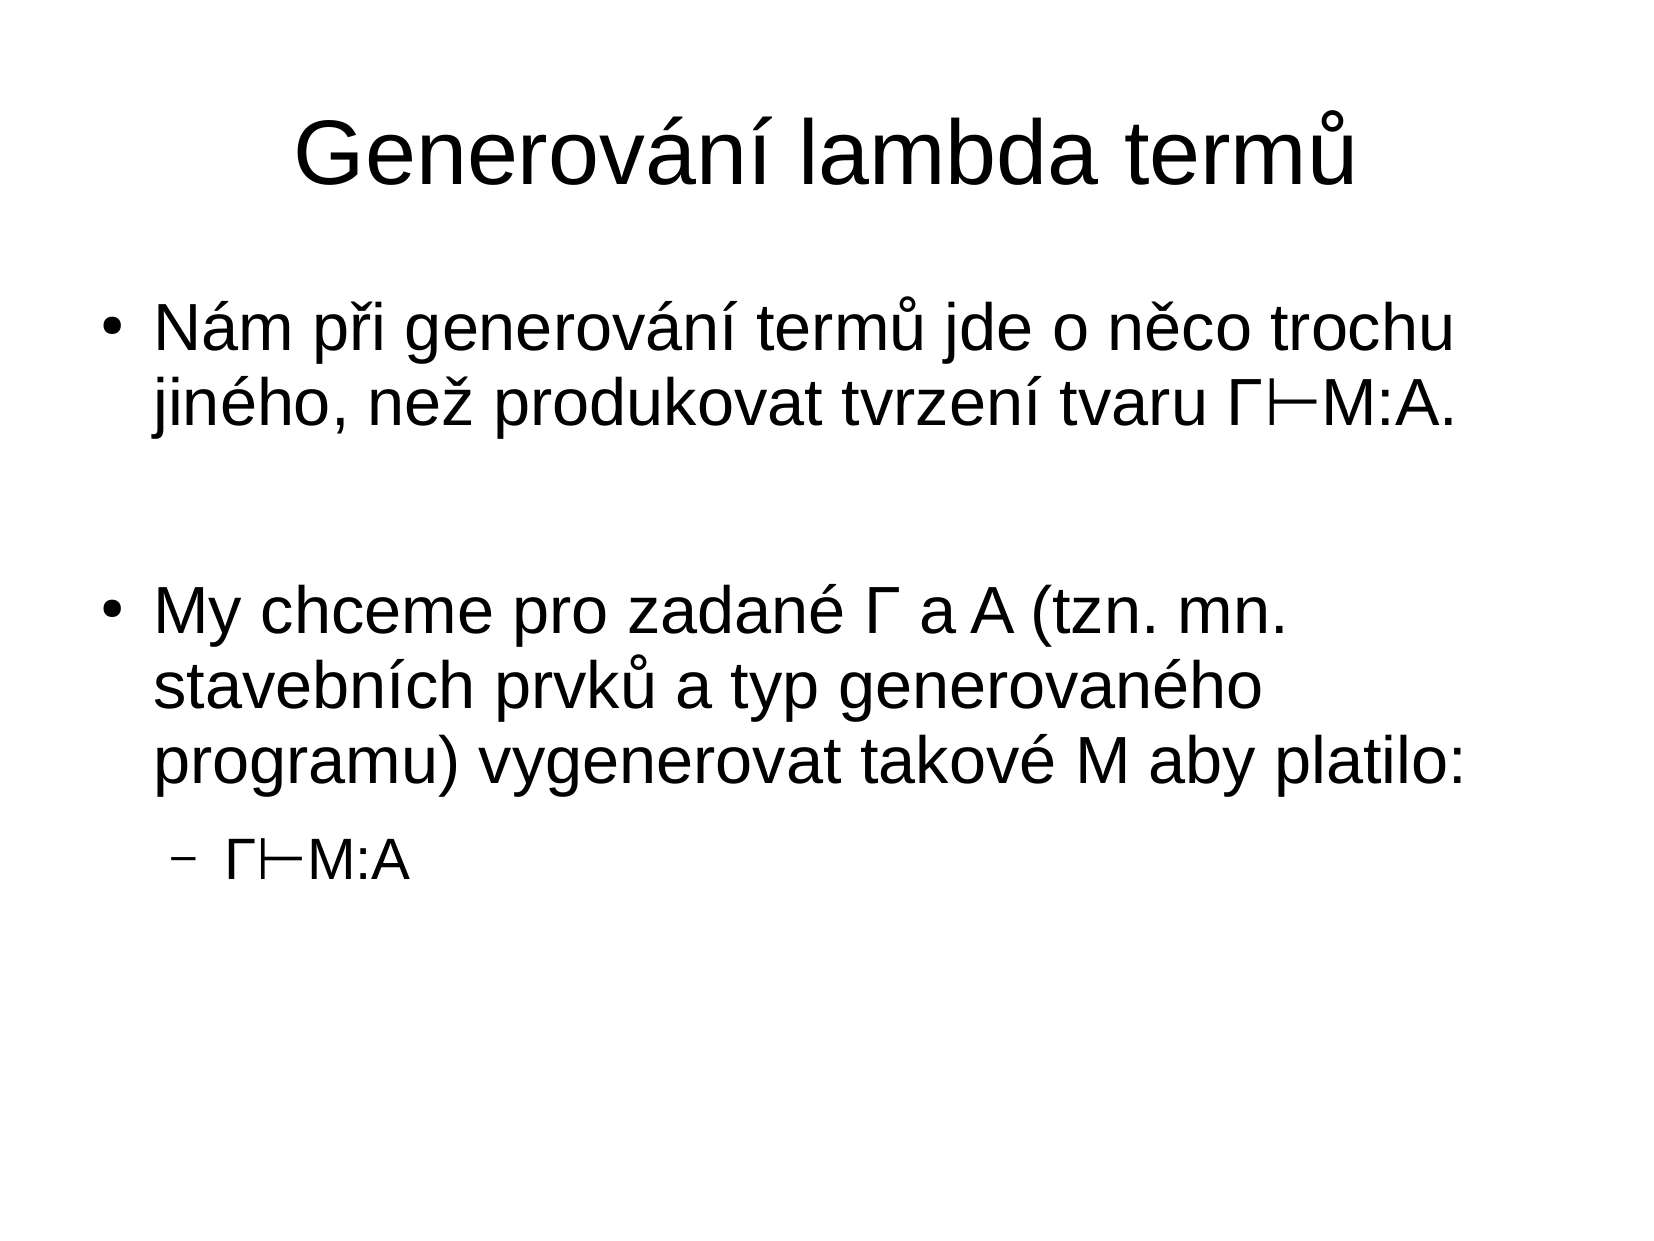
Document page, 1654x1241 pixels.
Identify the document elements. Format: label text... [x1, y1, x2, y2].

title Generování lambda termů [82, 49, 1571, 257]
list Nám při generování termů jde o něco trochu jiného, než produkovat tvrzení tvaru Γ⊢M:A. My chceme pro zadané Γ a A (tzn. mn. stavebních prvků a typ generovaného programu) vygenerovat takové M aby platilo: Γ⊢M:A [82, 290, 1571, 1010]
